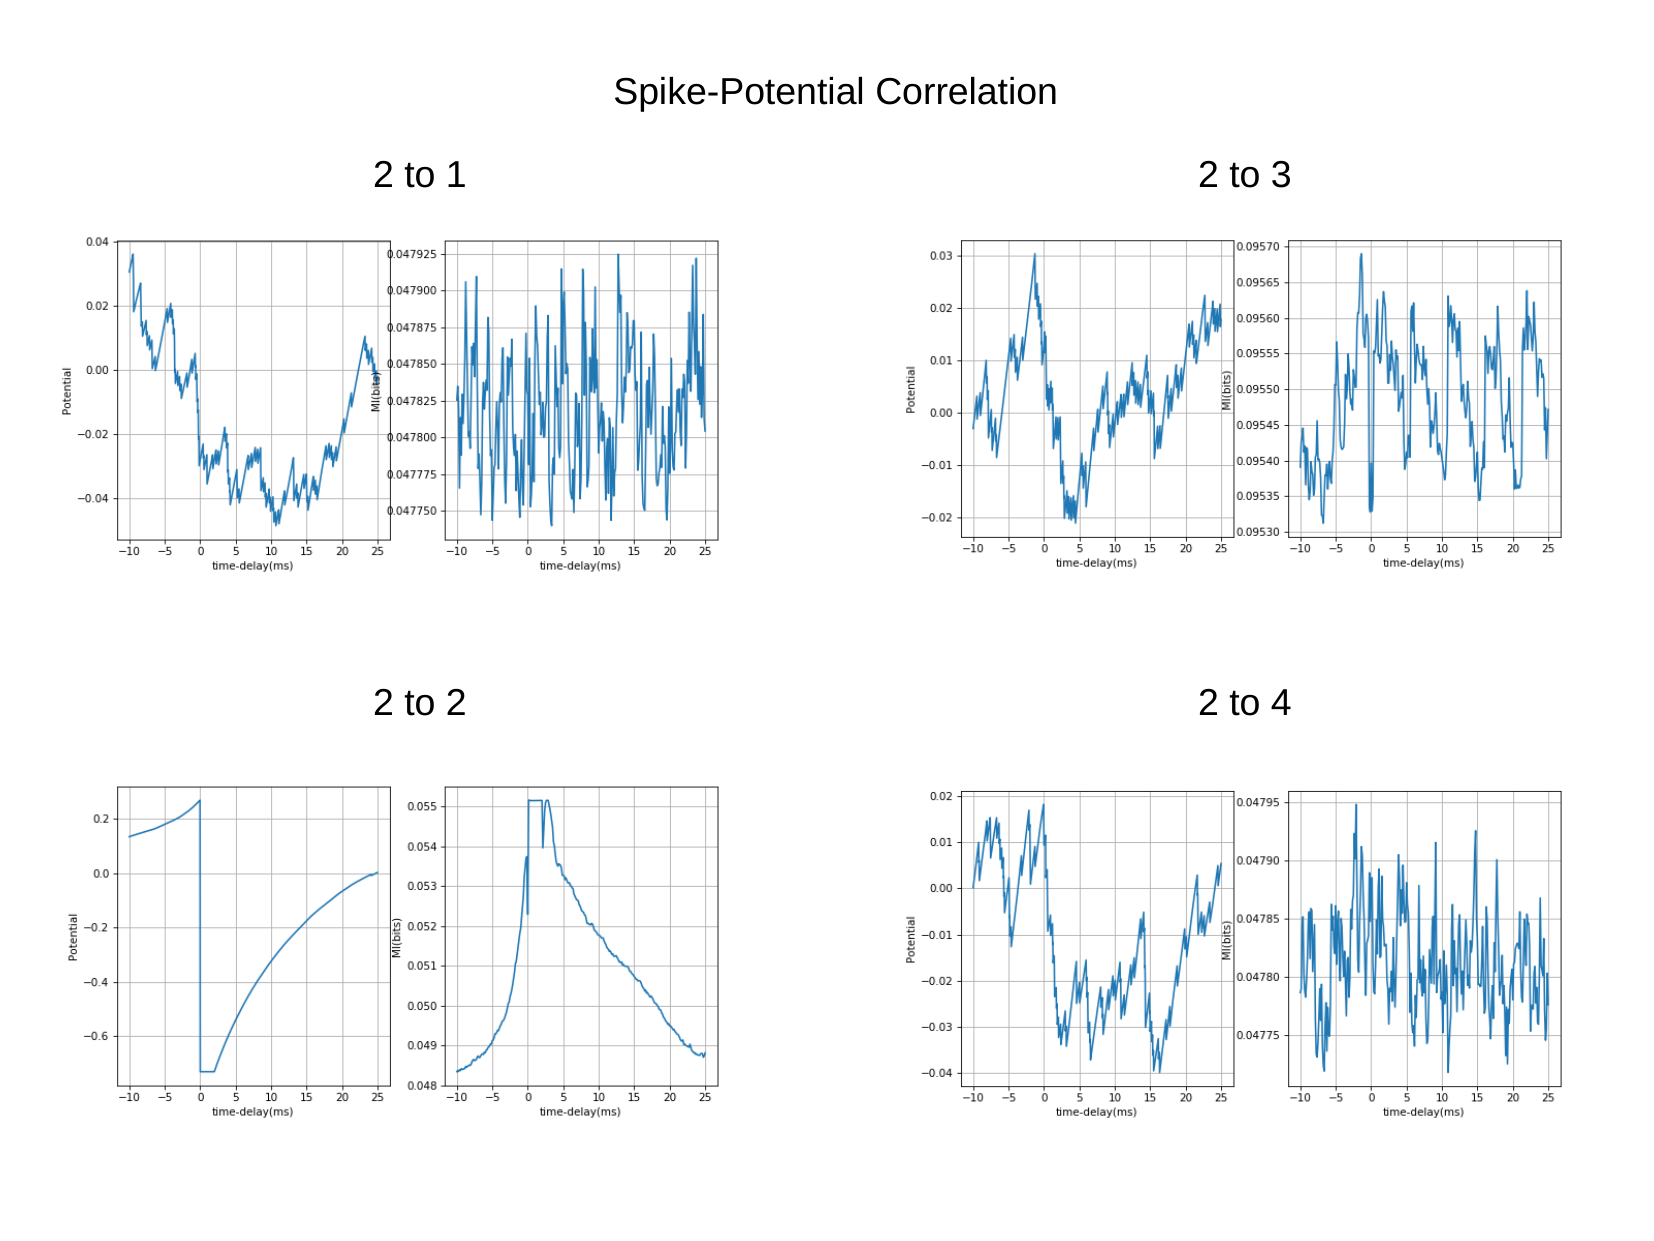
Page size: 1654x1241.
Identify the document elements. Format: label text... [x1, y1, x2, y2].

picture [864, 194, 1638, 579]
picture [20, 740, 795, 1128]
picture [20, 194, 795, 582]
text_box 2 to 3 [1065, 146, 1426, 204]
picture [864, 745, 1638, 1128]
text_box 2 to 2 [240, 674, 601, 732]
text_box 2 to 1 [240, 146, 601, 204]
text_box Spike-Potential Correlation [598, 63, 1073, 121]
text_box 2 to 4 [1065, 674, 1426, 732]
